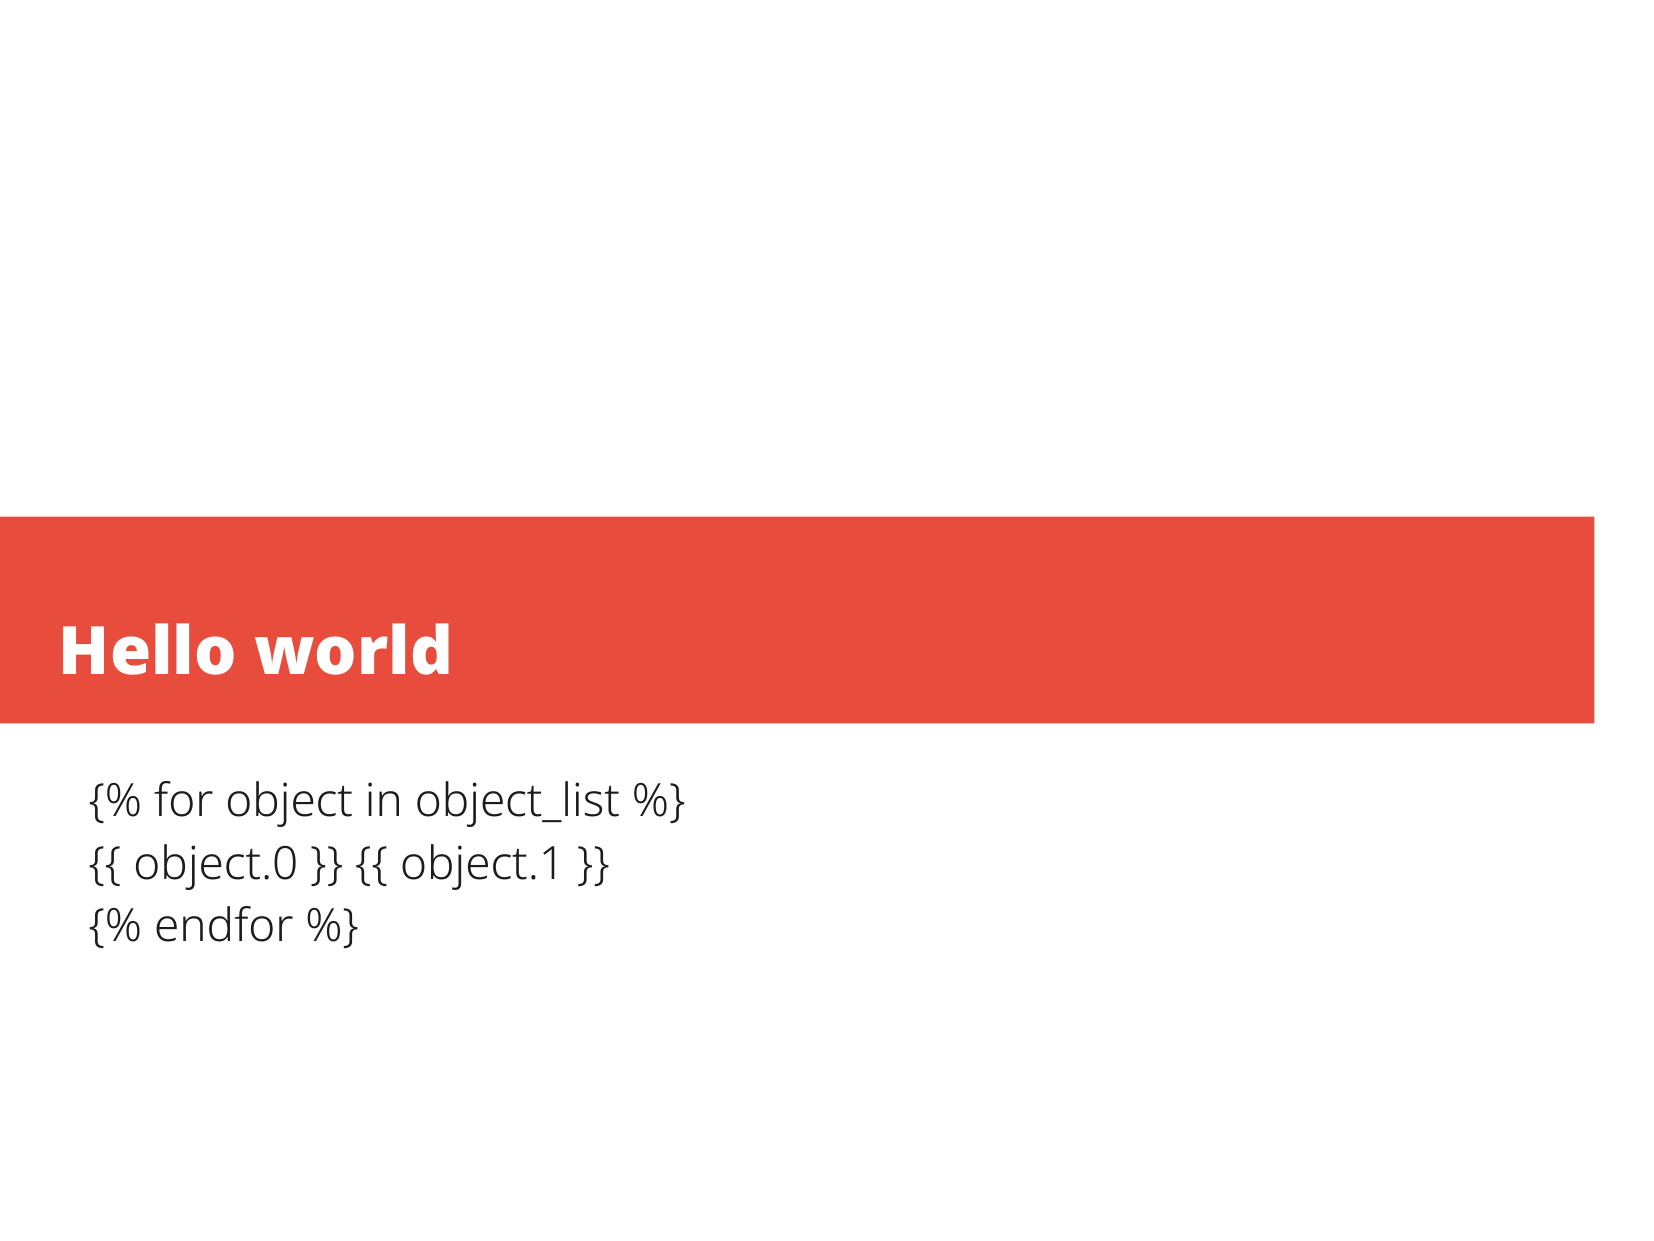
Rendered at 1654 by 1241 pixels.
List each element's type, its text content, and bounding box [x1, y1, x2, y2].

subtitle {% for object in object_list %} {{ object.0 }} {{ object.1 }} {% endfor %} [88, 767, 1595, 1182]
title Hello world [59, 546, 1595, 694]
